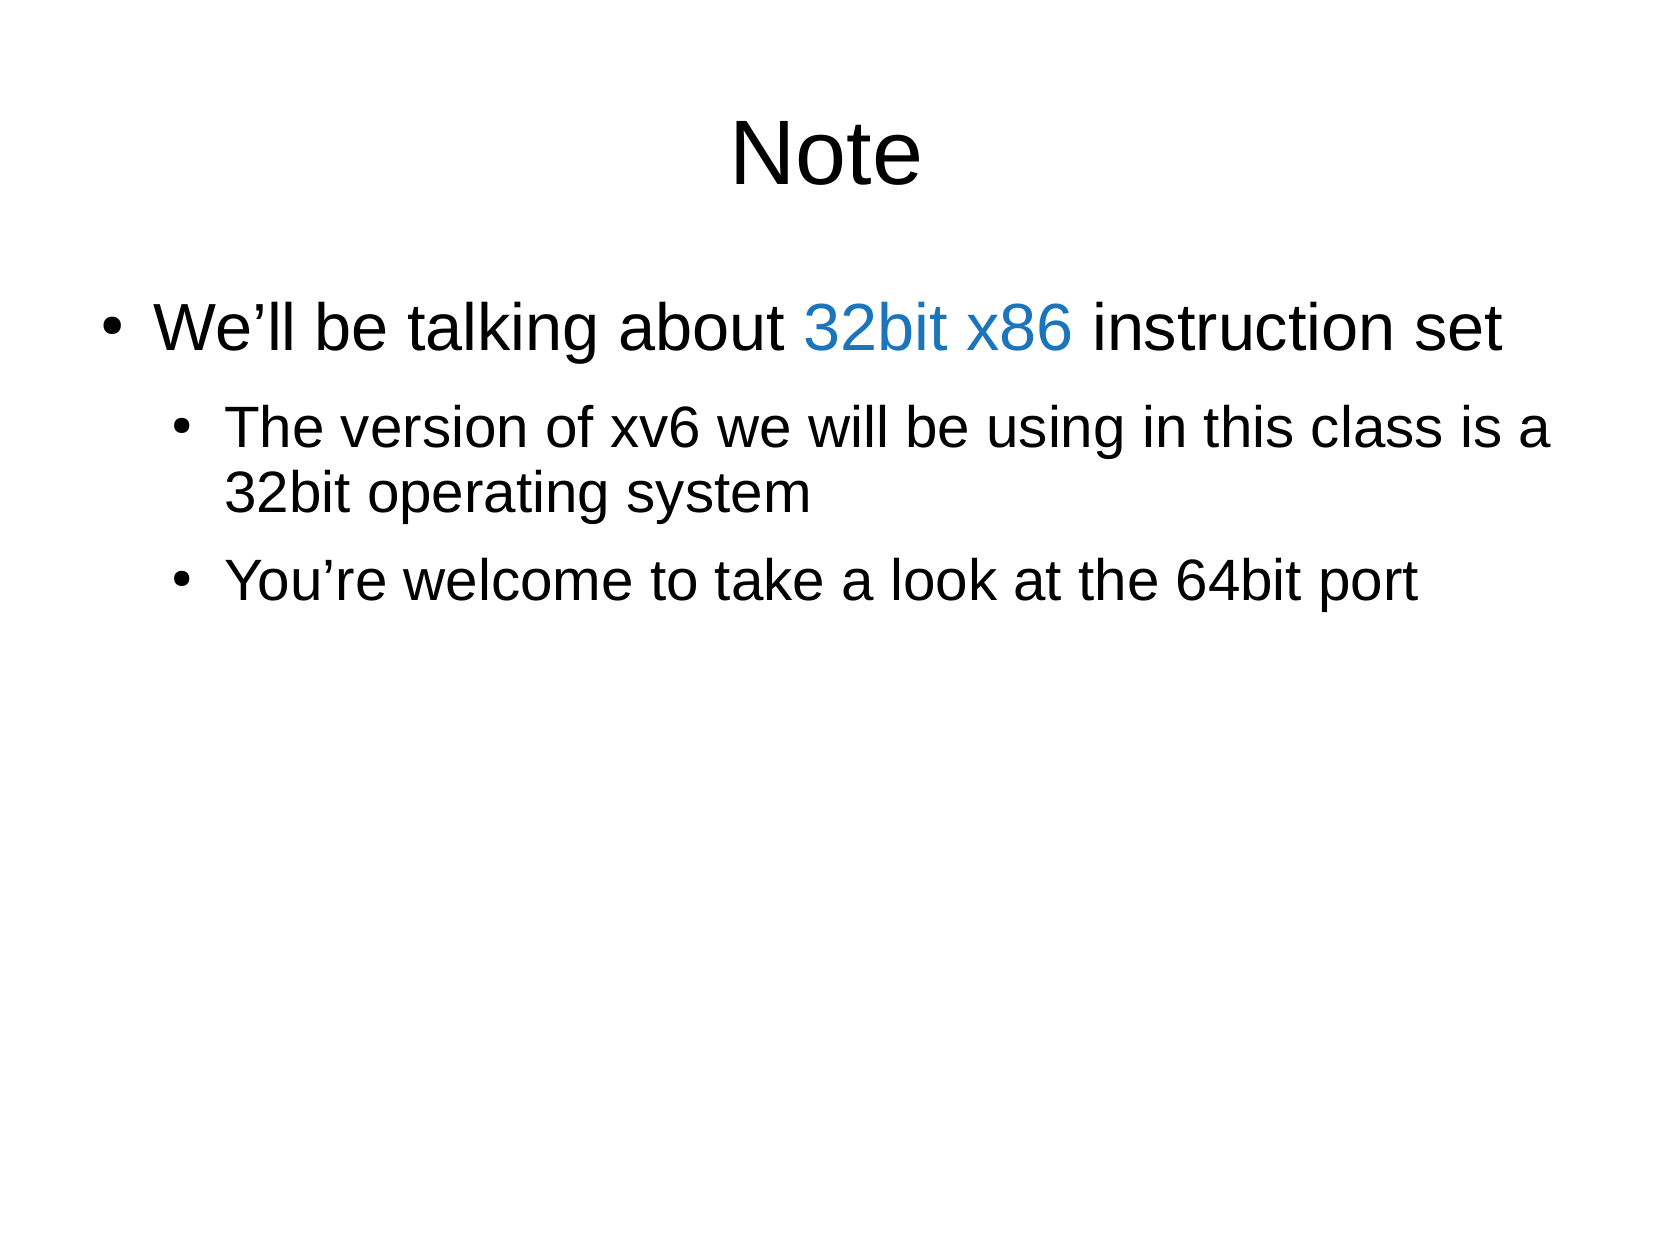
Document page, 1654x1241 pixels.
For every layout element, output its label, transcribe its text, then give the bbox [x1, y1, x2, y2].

list We’ll be talking about 32bit x86 instruction set The version of xv6 we will be using in this class is a 32bit operating system You’re welcome to take a look at the 64bit port [82, 290, 1571, 1010]
title Note [82, 49, 1571, 257]
